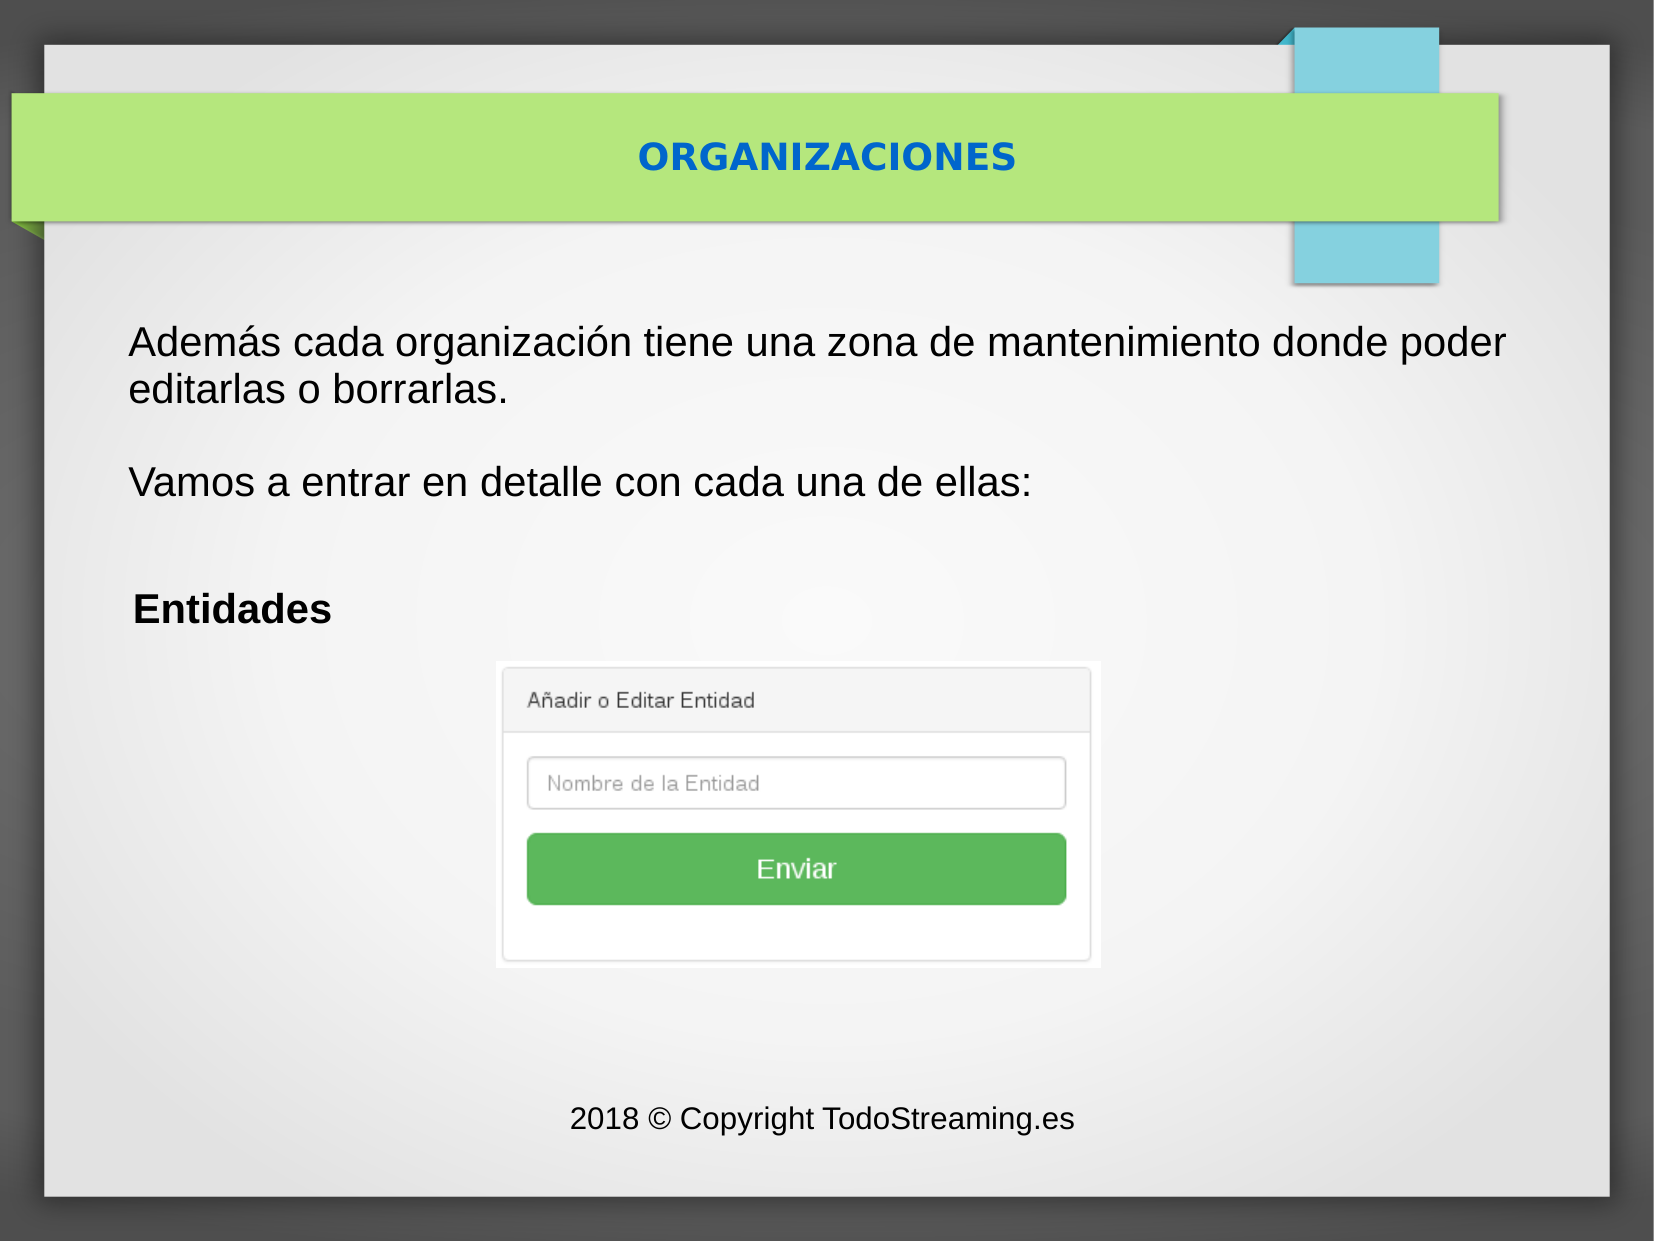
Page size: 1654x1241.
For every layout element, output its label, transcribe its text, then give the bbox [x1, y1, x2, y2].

text_box 2018 © Copyright TodoStreaming.es [555, 1094, 1099, 1146]
subtitle Además cada organización tiene una zona de mantenimiento donde poder editarlas o borrarlas. Vamos a entrar en detalle con cada una de ellas: [128, 318, 1546, 552]
picture [0, 0, 1654, 1241]
text_box Entidades [118, 578, 414, 650]
title ORGANIZACIONES [637, 113, 1028, 201]
